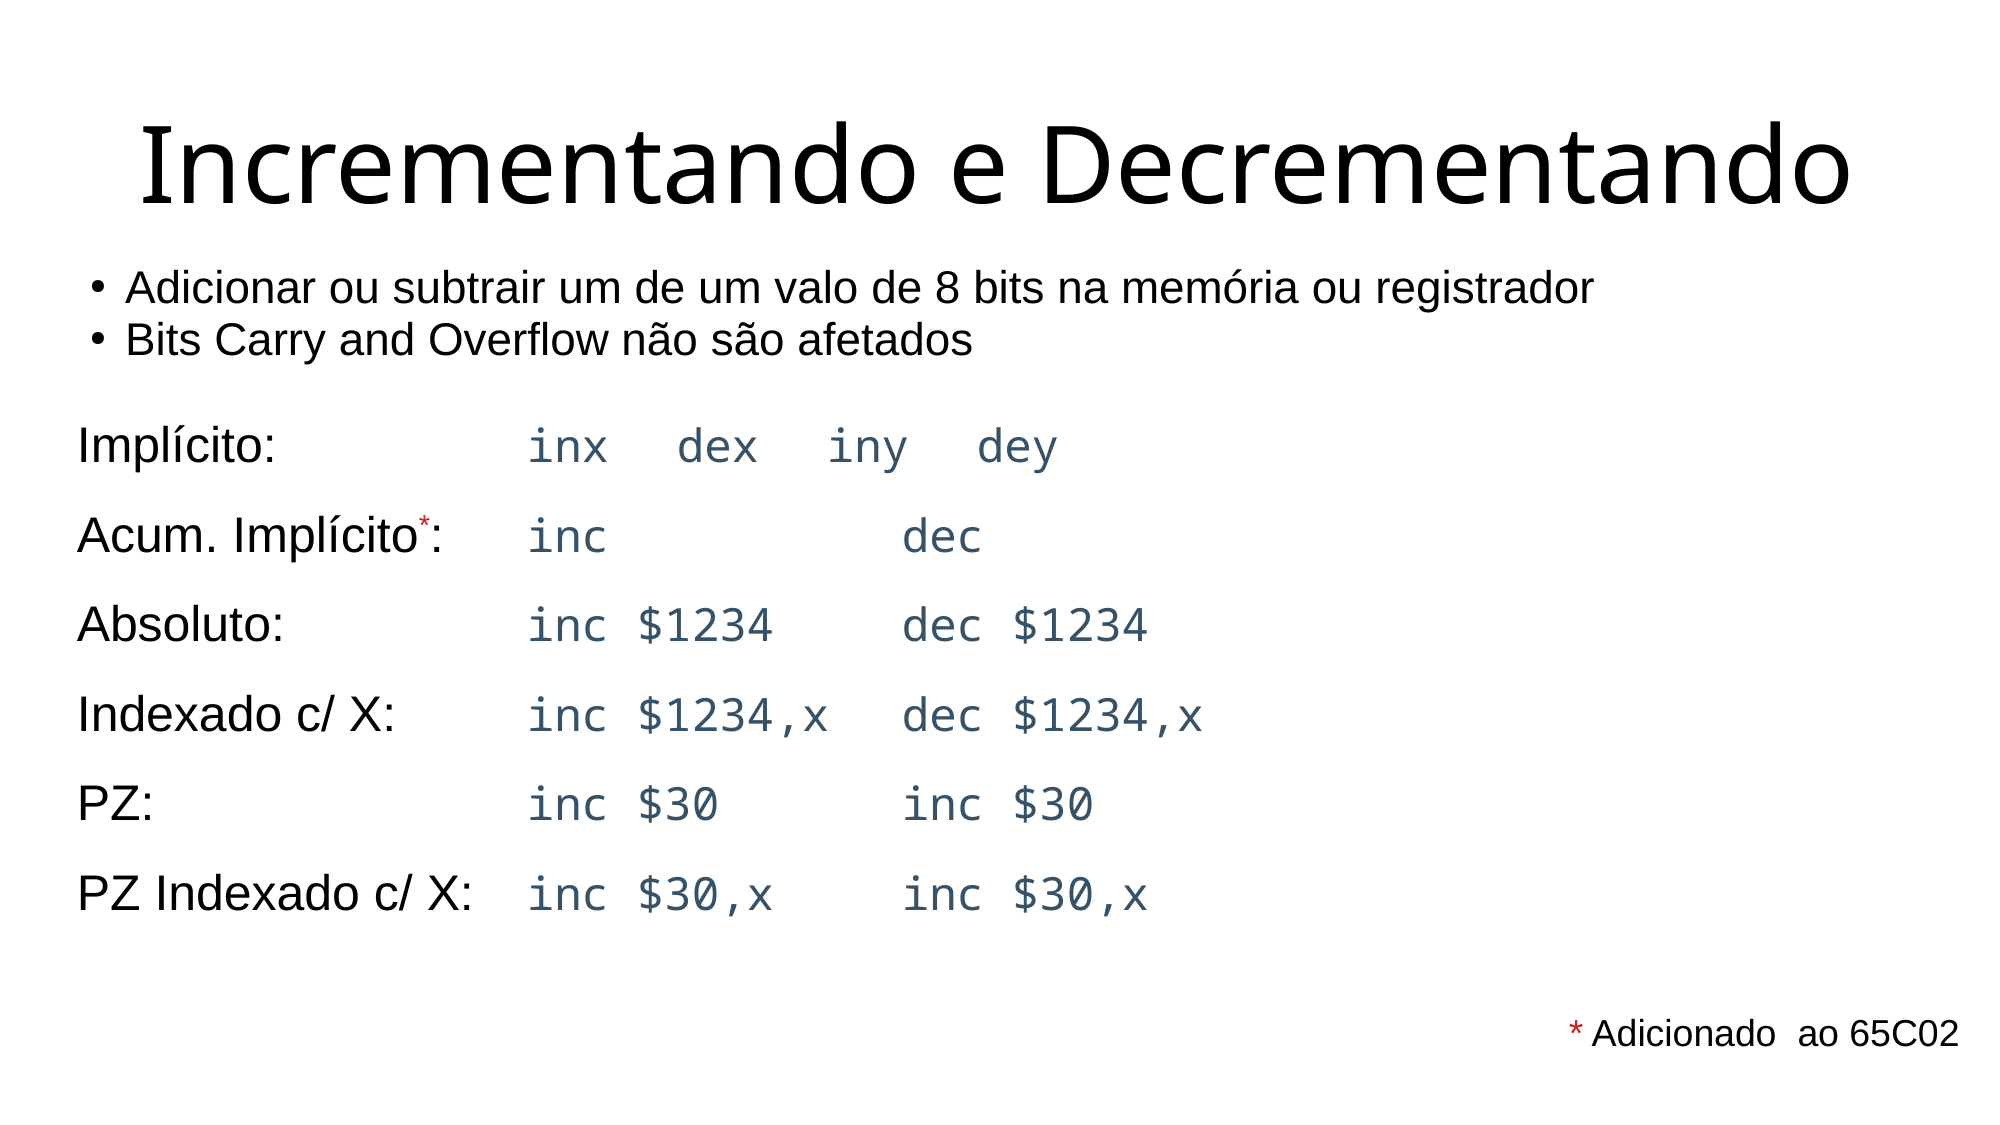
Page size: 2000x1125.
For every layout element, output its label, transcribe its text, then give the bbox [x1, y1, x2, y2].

text_box * Adicionado ao 65C02 [1554, 1005, 1975, 1062]
title Incrementando e Decrementando [30, 59, 1966, 278]
text_box Adicionar ou subtrair um de um valo de 8 bits na memória ou registrador Bits Carry and Overflow não são afetados [75, 254, 1906, 373]
list Implícito: inx dex iny dey Acum. Implícito*: inc dec Absoluto: inc $1234 dec $1234 Indexado c/ X: inc $1234,x dec $1234,x PZ: inc $30 inc $30 PZ Indexado c/ X: inc $30,x inc $30,x [61, 404, 1981, 1066]
